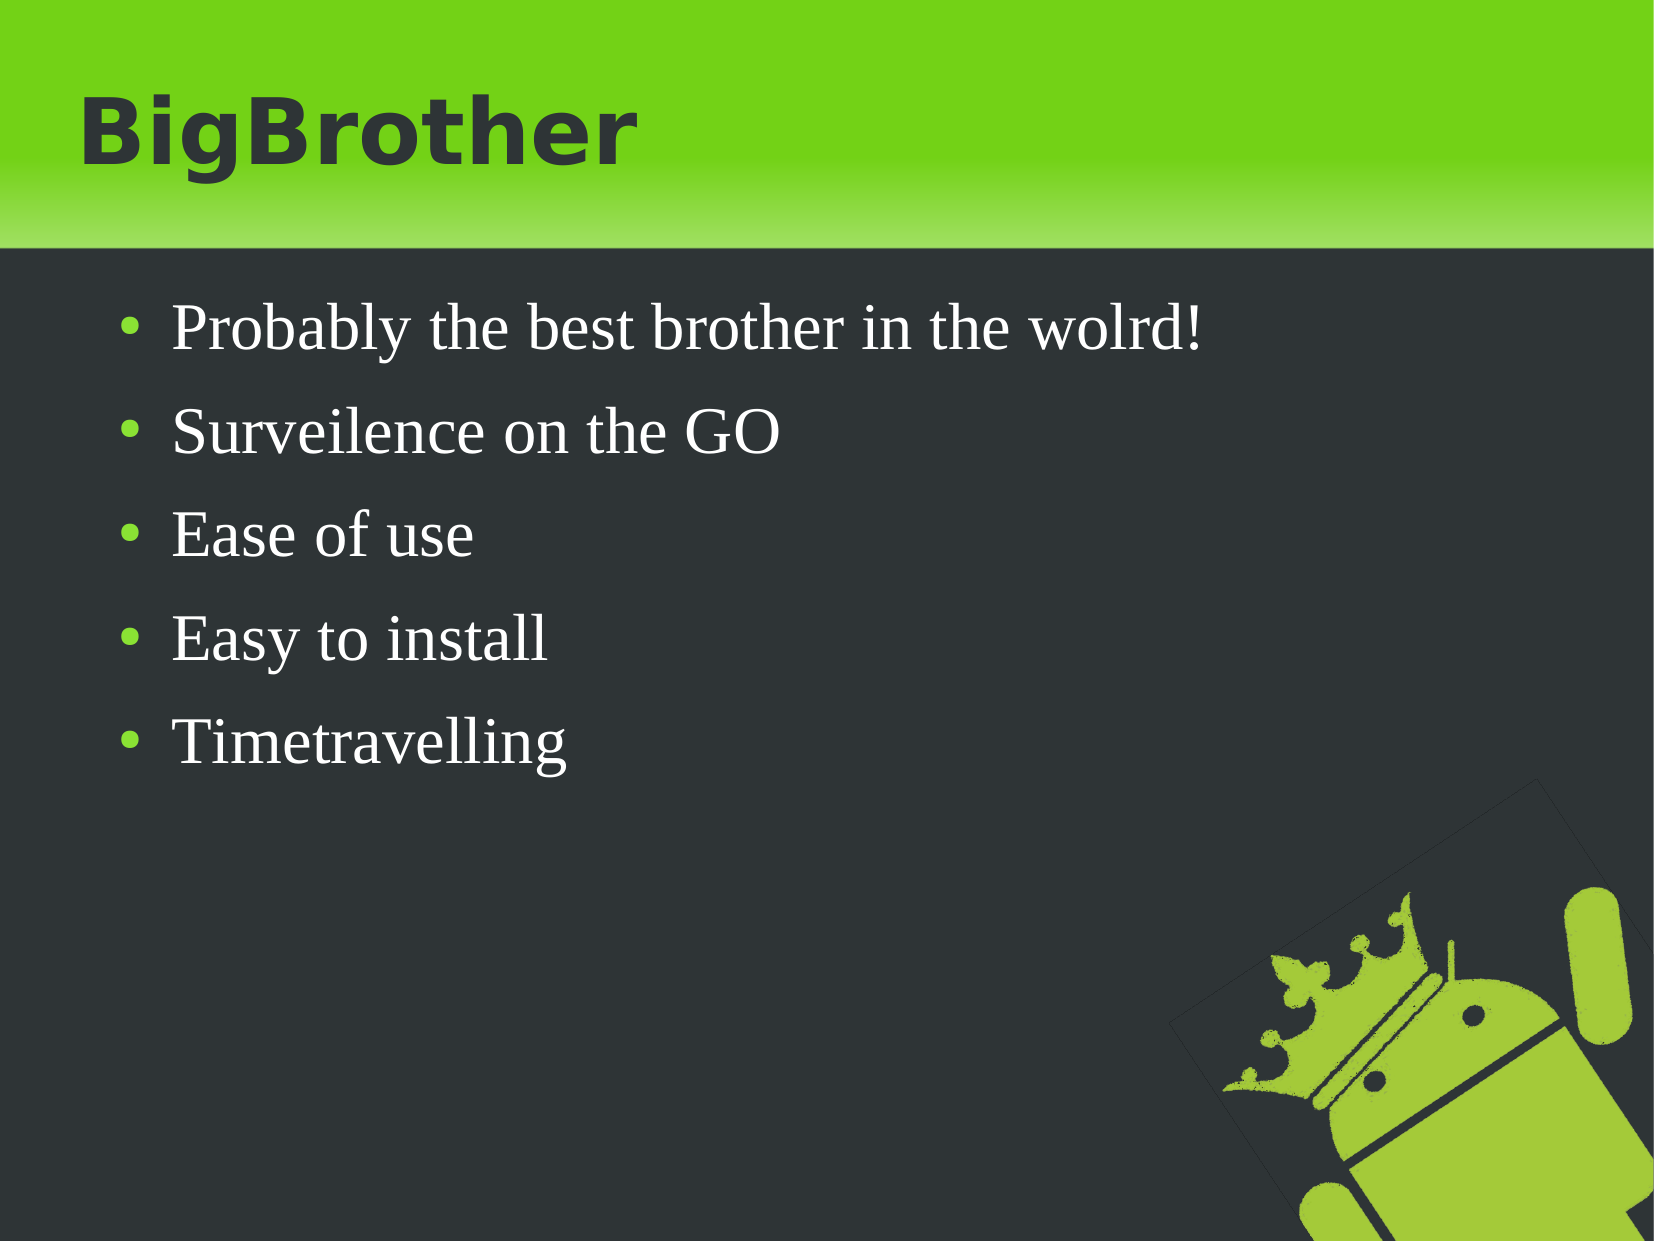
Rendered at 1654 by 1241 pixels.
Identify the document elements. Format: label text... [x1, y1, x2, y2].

list Probably the best brother in the wolrd! Surveilence on the GO Ease of use Easy to install Timetravelling [82, 290, 1571, 1094]
title BigBrother [76, 36, 1565, 229]
picture [0, 0, 1654, 1241]
